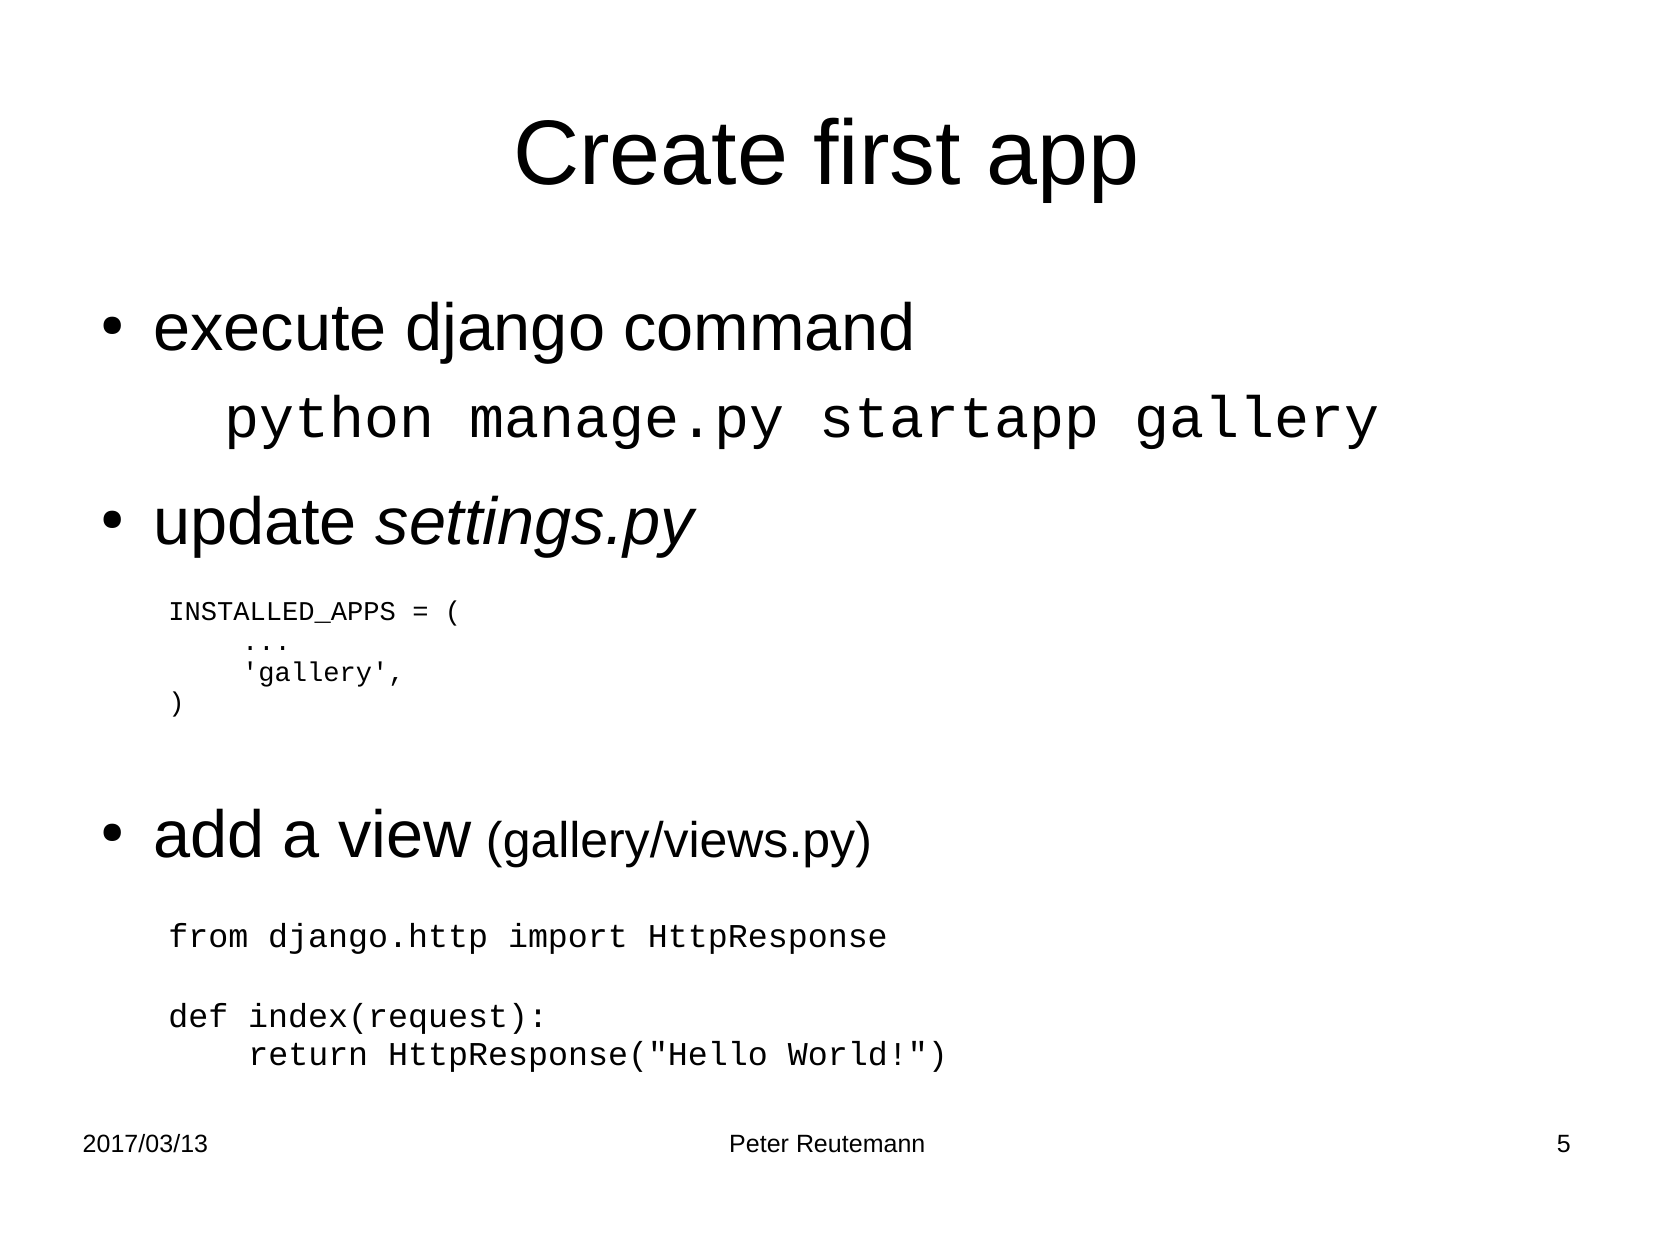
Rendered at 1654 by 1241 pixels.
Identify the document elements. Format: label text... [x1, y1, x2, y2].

title Create first app [82, 49, 1571, 257]
list execute django command python manage.py startapp gallery update settings.py add a view (gallery/views.py) [82, 290, 1571, 1010]
text_box INSTALLED_APPS = ( ... 'gallery', ) [153, 590, 839, 767]
text_box from django.http import HttpResponse def index(request): return HttpResponse("Hello World!") [153, 912, 1229, 1164]
